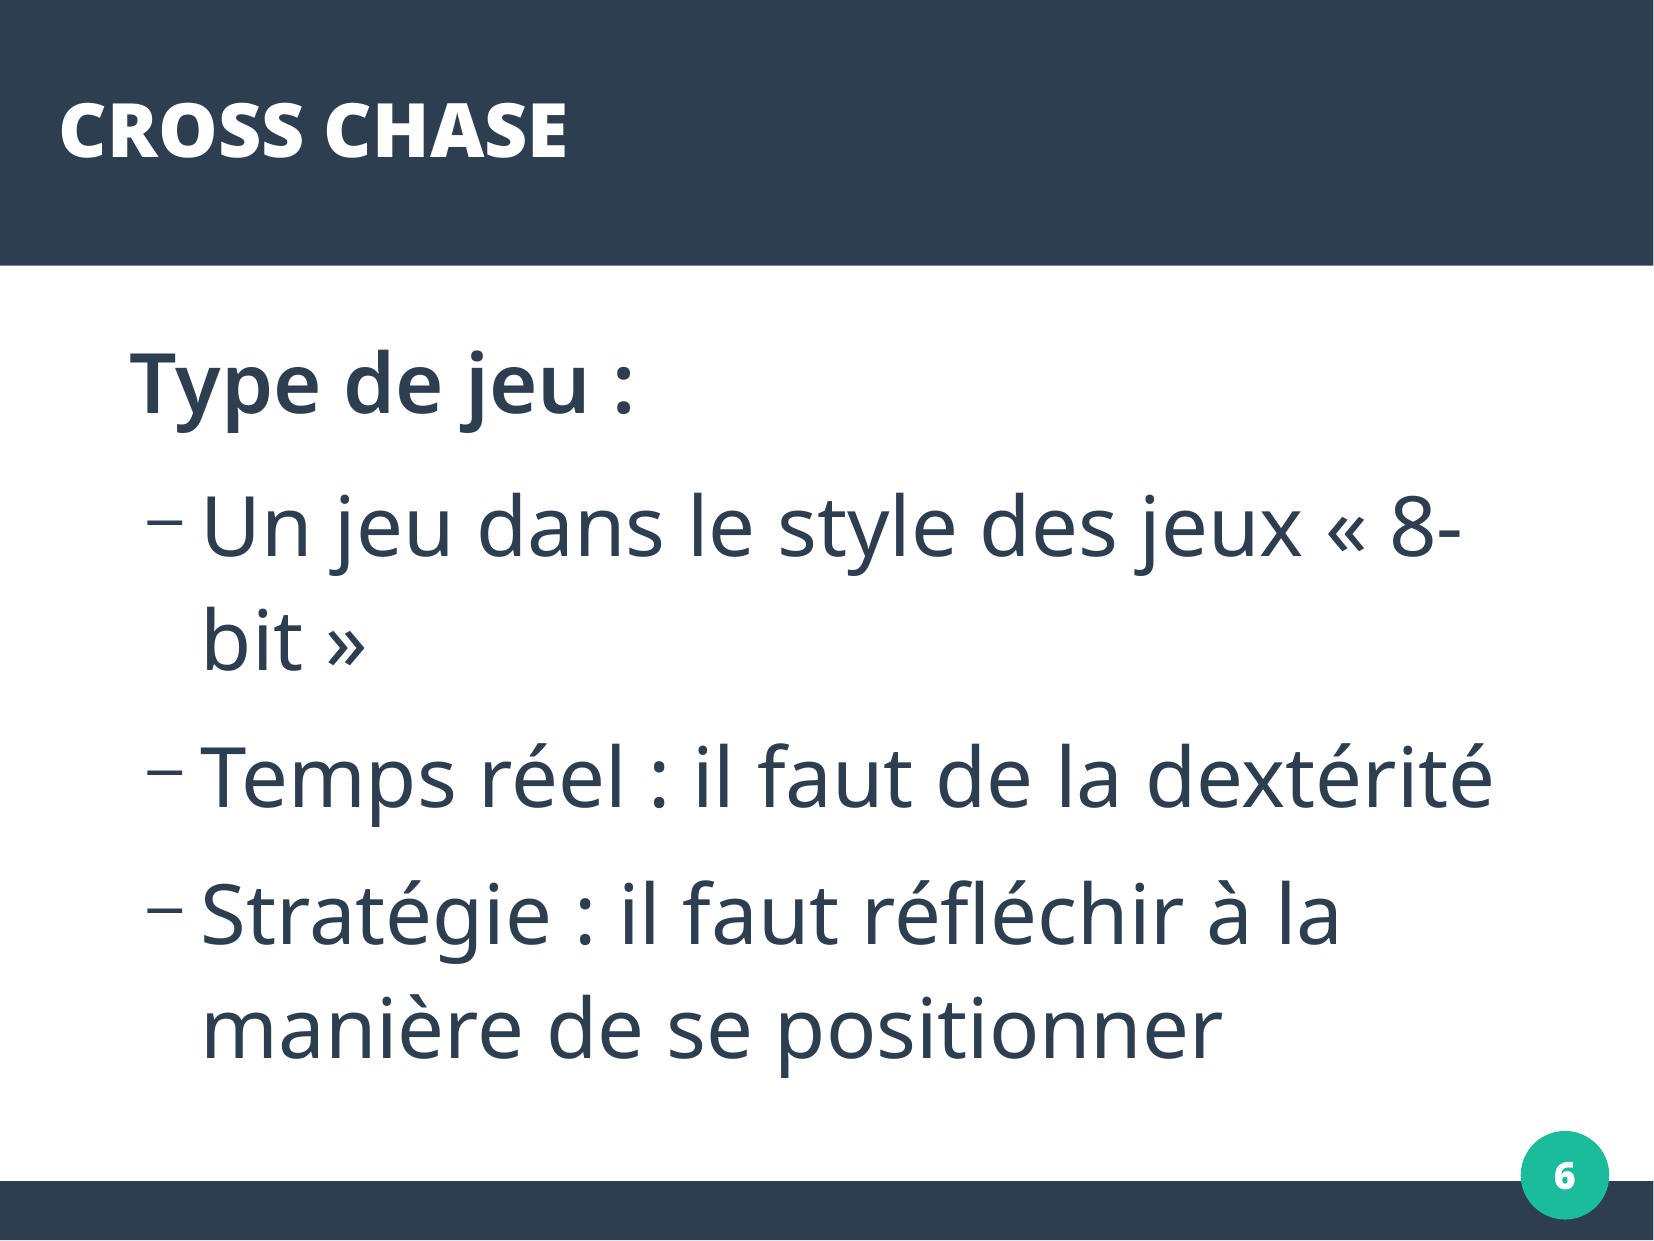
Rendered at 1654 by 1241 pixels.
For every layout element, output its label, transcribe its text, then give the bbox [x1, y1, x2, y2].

title CROSS CHASE [59, 49, 1595, 207]
list Type de jeu : Un jeu dans le style des jeux « 8-bit » Temps réel : il faut de la dextérité Stratégie : il faut réfléchir à la manière de se positionner [59, 324, 1595, 1152]
